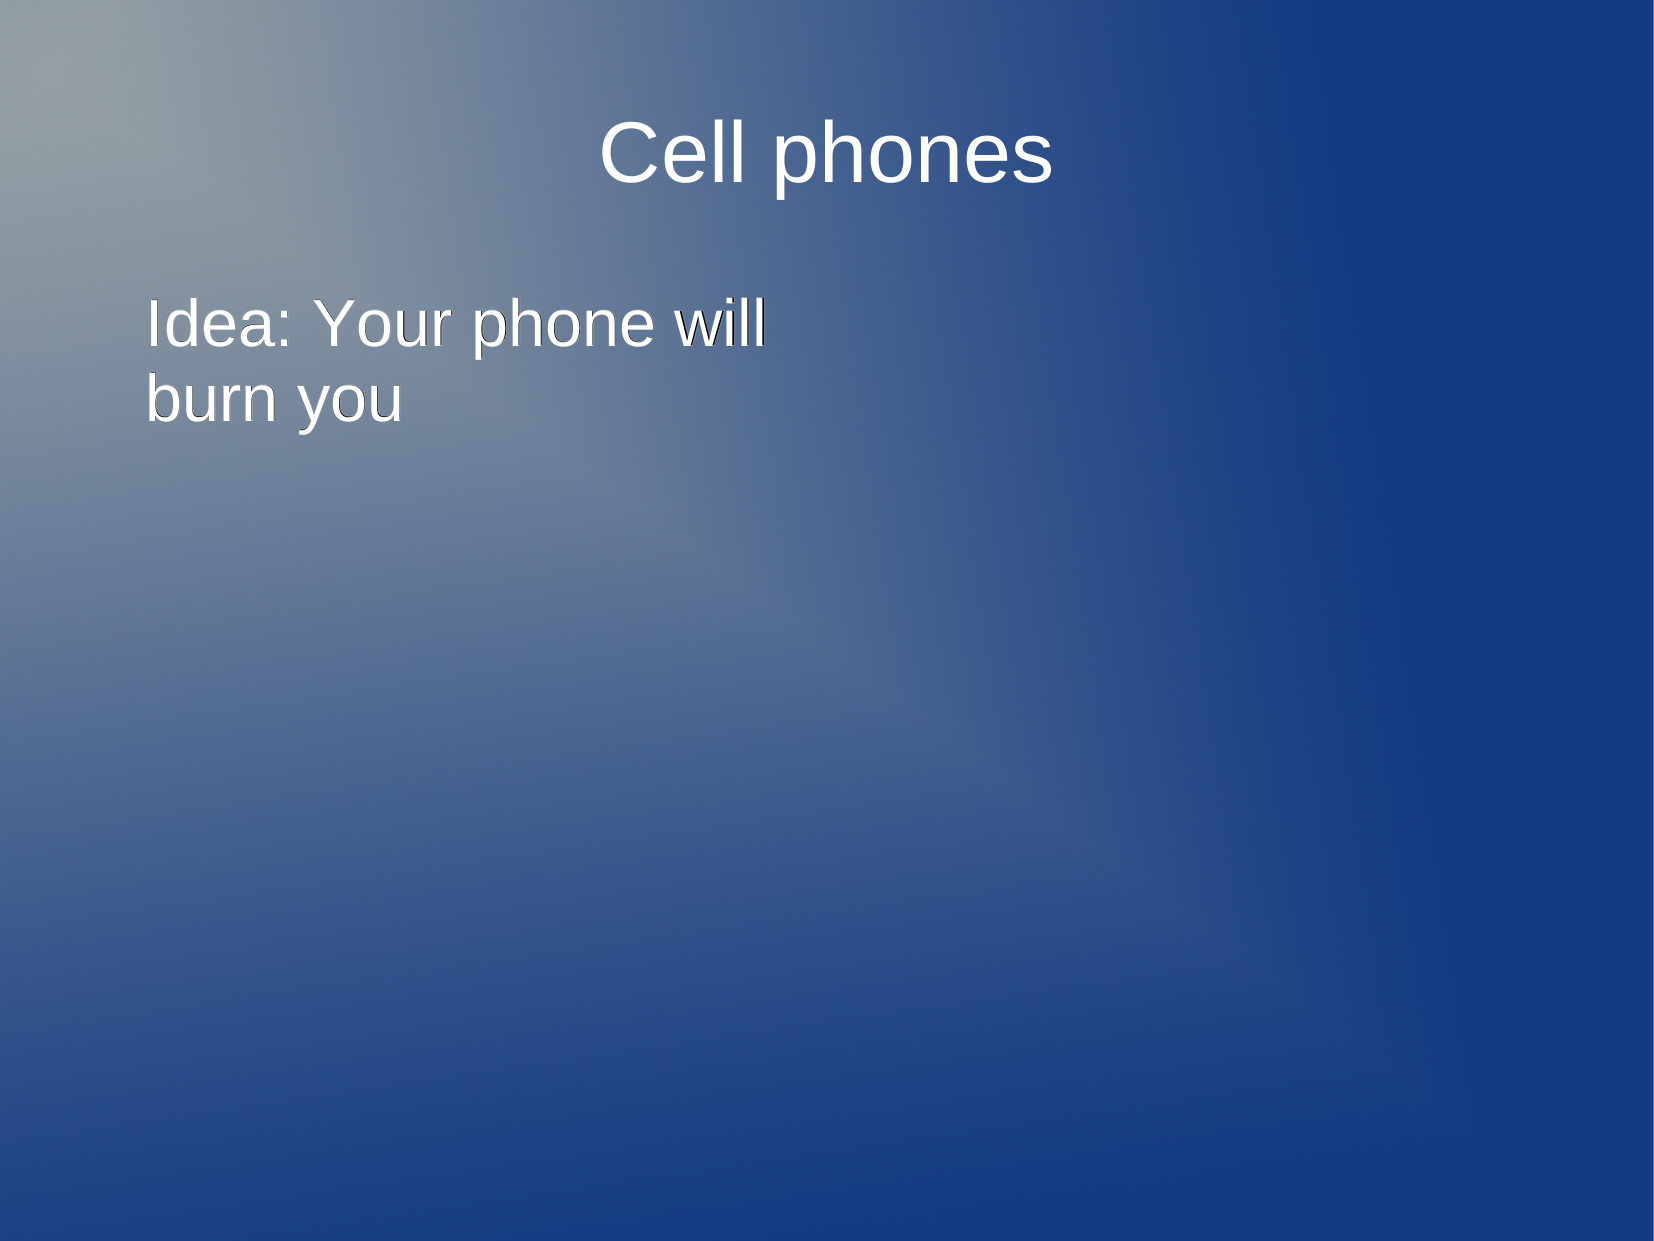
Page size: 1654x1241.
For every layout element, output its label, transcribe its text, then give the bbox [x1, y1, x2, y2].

picture [0, 0, 1654, 1241]
list Idea: Your phone will burn you [75, 285, 802, 1006]
title Cell phones [82, 49, 1571, 257]
